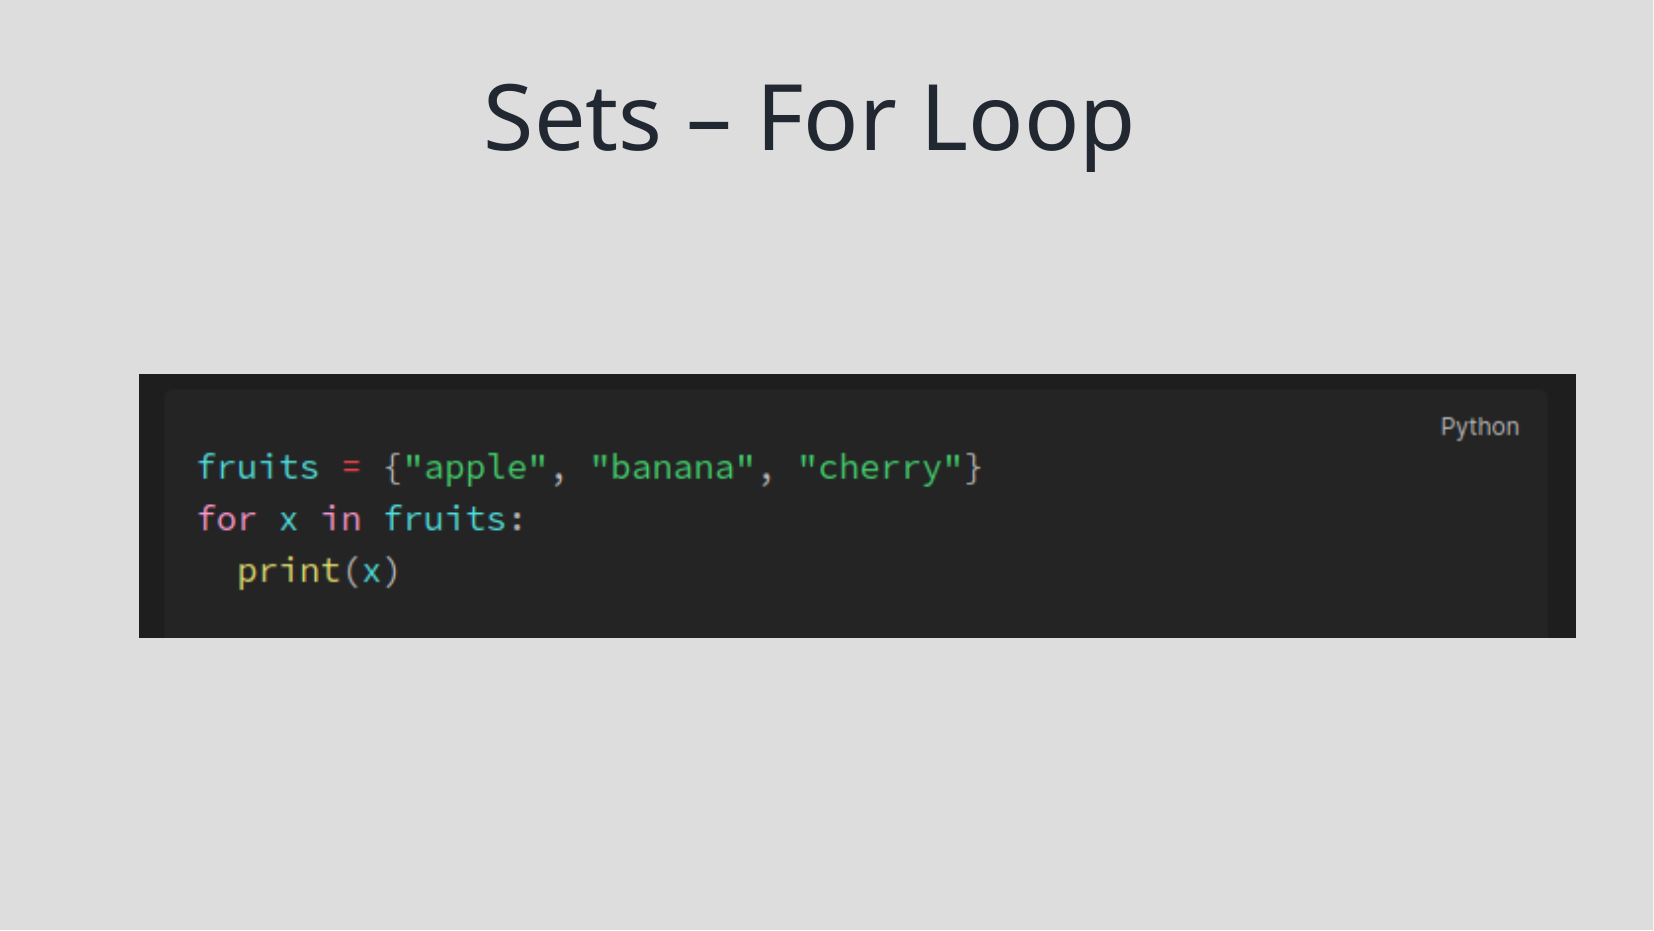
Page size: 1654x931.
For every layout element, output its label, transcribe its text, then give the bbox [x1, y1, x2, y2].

title Sets – For Loop [82, 37, 1538, 193]
picture [139, 374, 1576, 638]
